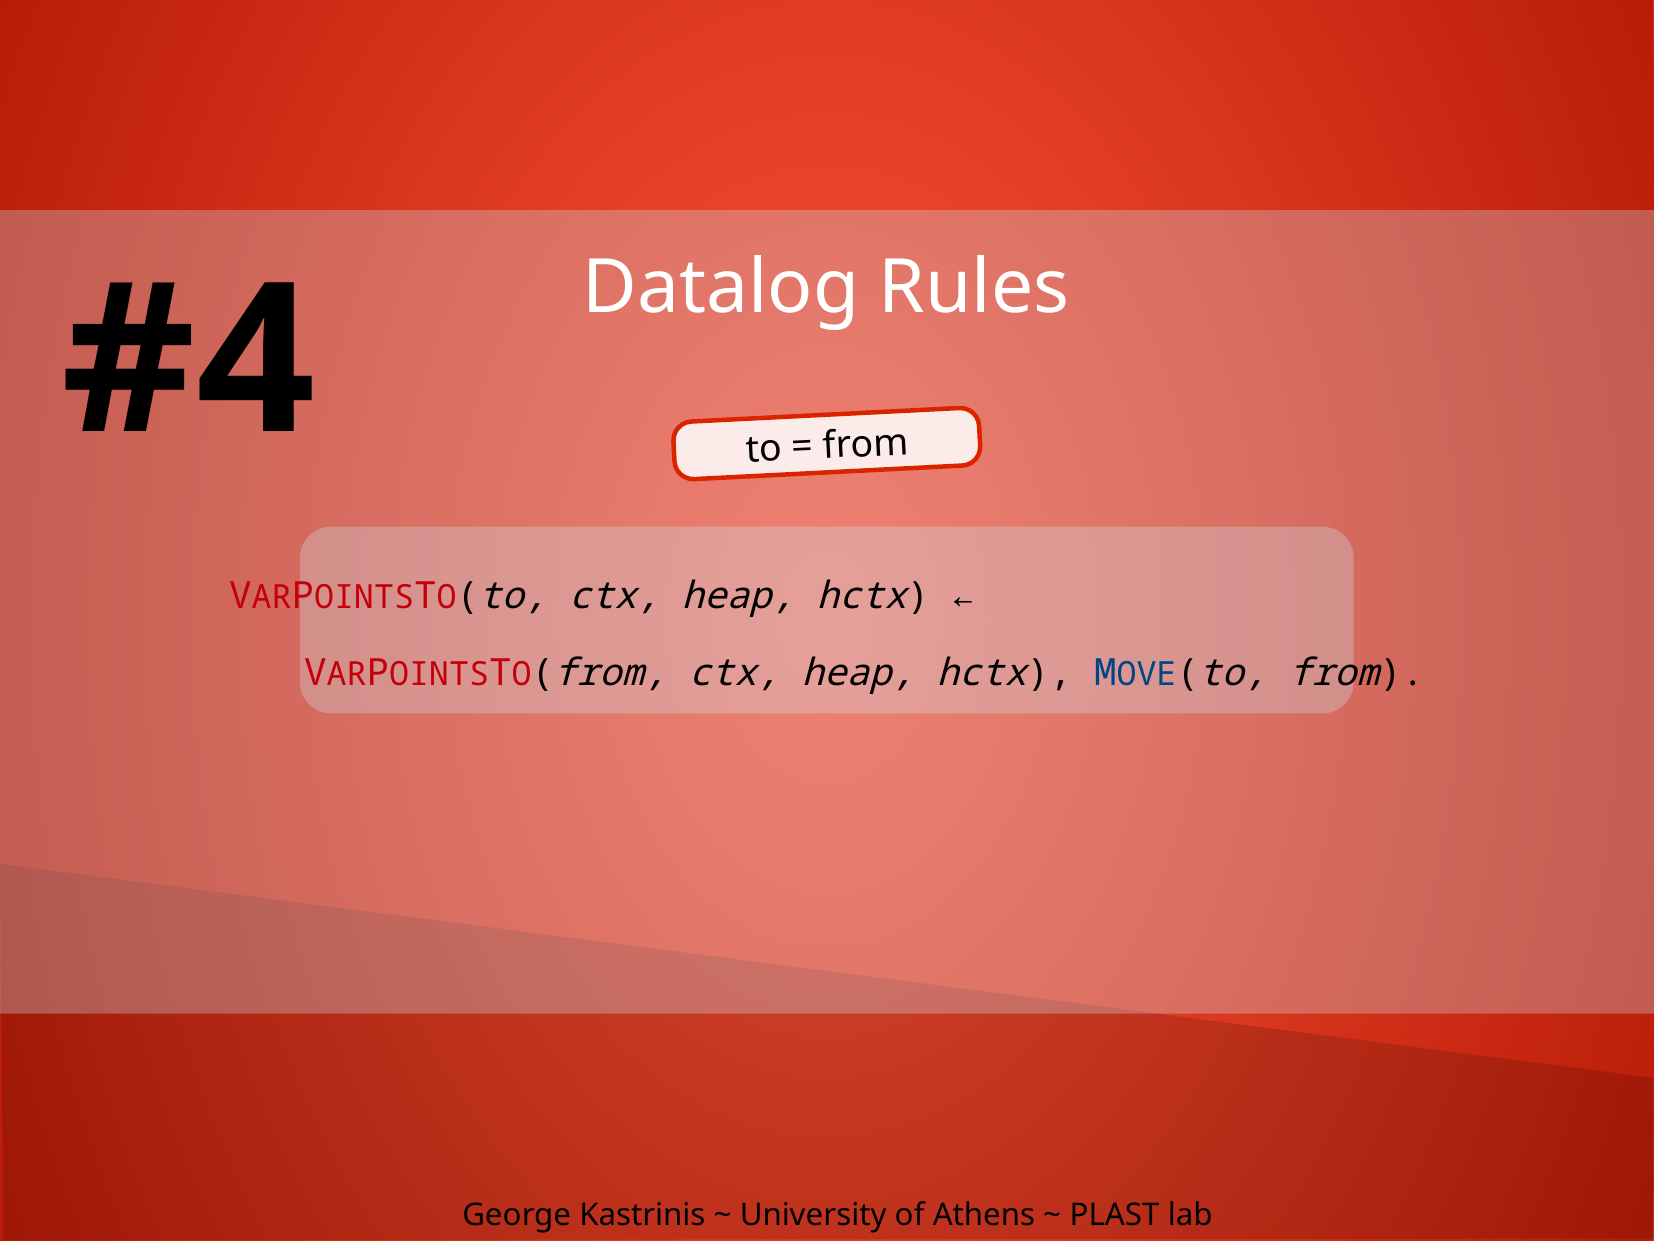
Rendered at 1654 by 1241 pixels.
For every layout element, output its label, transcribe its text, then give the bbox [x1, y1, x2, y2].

text_box to = from [673, 408, 981, 480]
text_box Datalog Rules [568, 225, 1086, 331]
text_box [0, 210, 1654, 1014]
text_box VARPOINTSTO(to, ctx, heap, hctx) ← VARPOINTSTO(from, ctx, heap, hctx), MOVE(to, from). [299, 526, 1354, 714]
text_box #4 [46, 201, 361, 451]
text_box George Kastrinis ~ University of Athens ~ PLAST lab [447, 1185, 1207, 1236]
